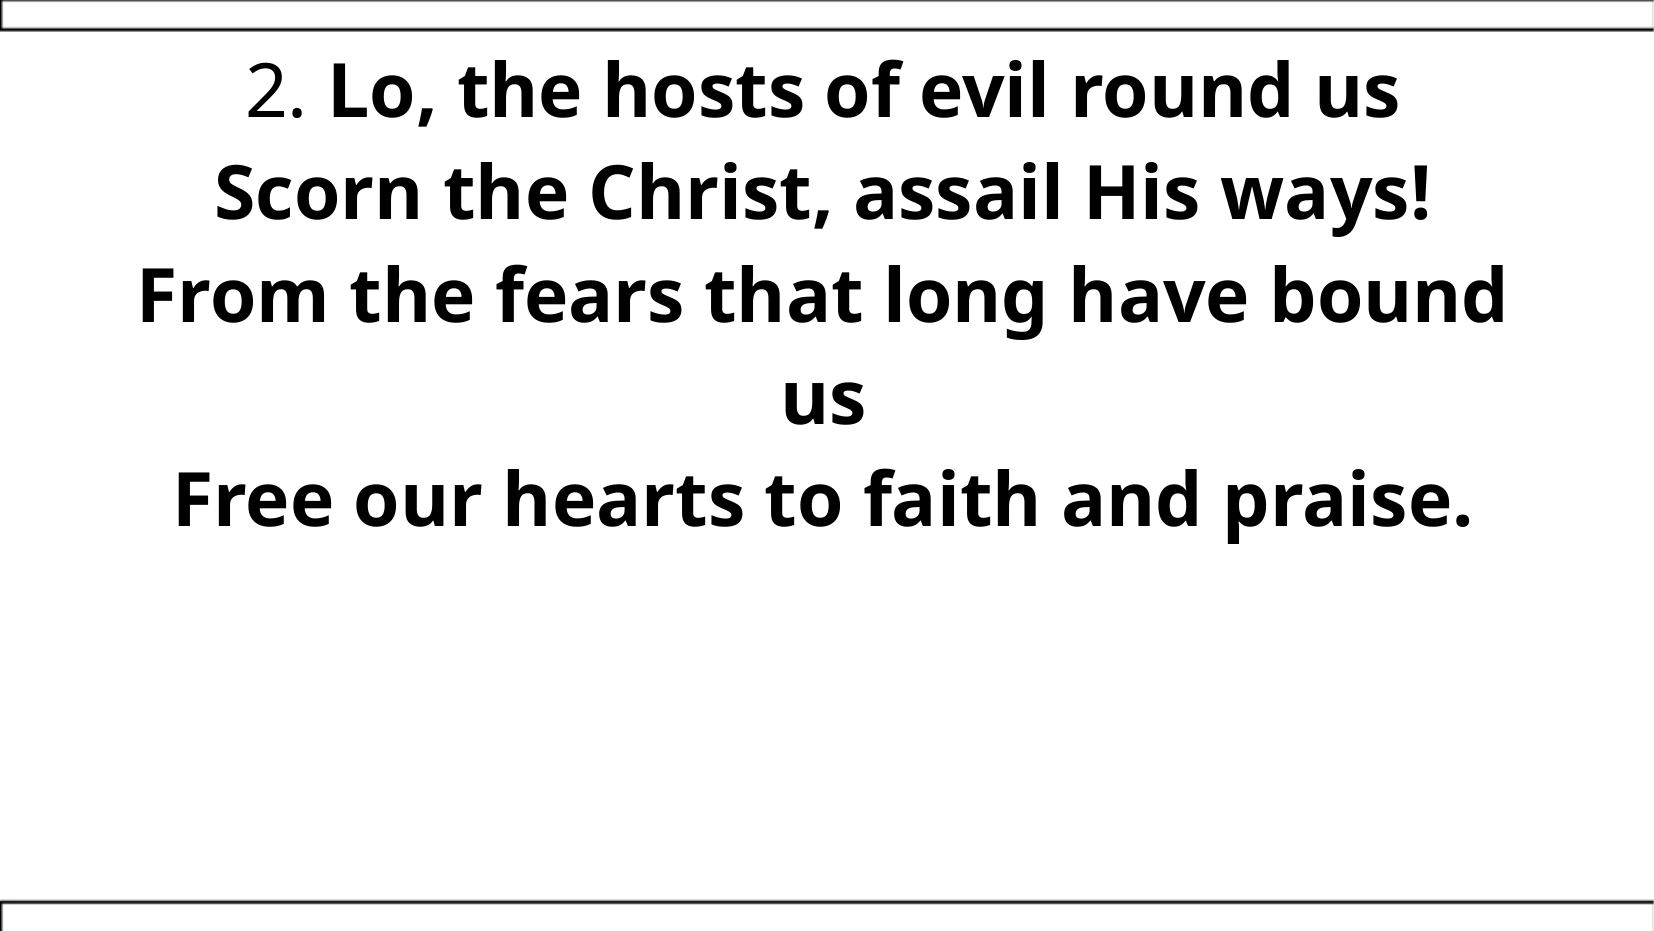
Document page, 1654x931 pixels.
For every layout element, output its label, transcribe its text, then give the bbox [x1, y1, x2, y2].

picture [0, 0, 1654, 931]
text_box 2. Lo, the hosts of evil round us Scorn the Christ, assail His ways! From the fears that long have bound us Free our hearts to faith and praise. [88, 30, 1559, 445]
